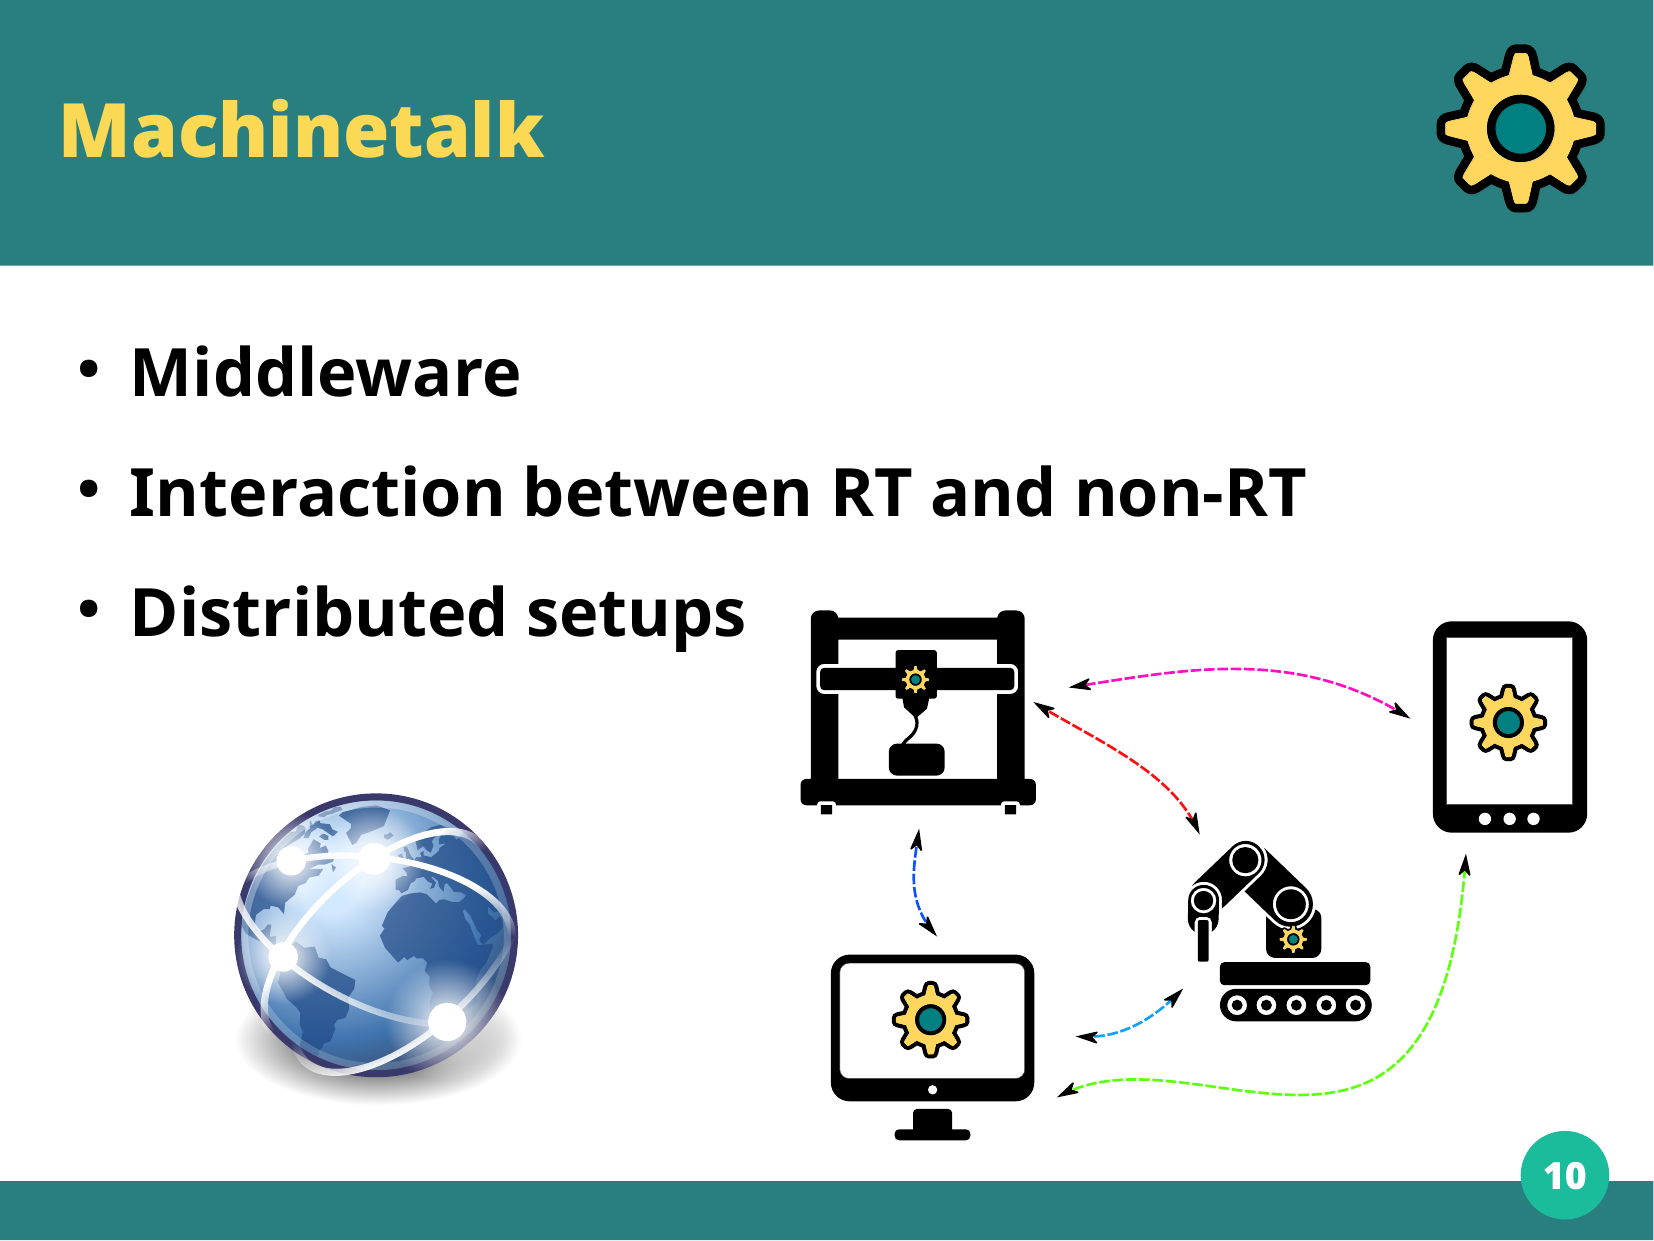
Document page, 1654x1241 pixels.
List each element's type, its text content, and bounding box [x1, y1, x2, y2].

picture [200, 391, 1654, 1241]
list Middleware Interaction between RT and non-RT Distributed setups [59, 324, 1595, 1152]
title Machinetalk [59, 49, 1595, 207]
